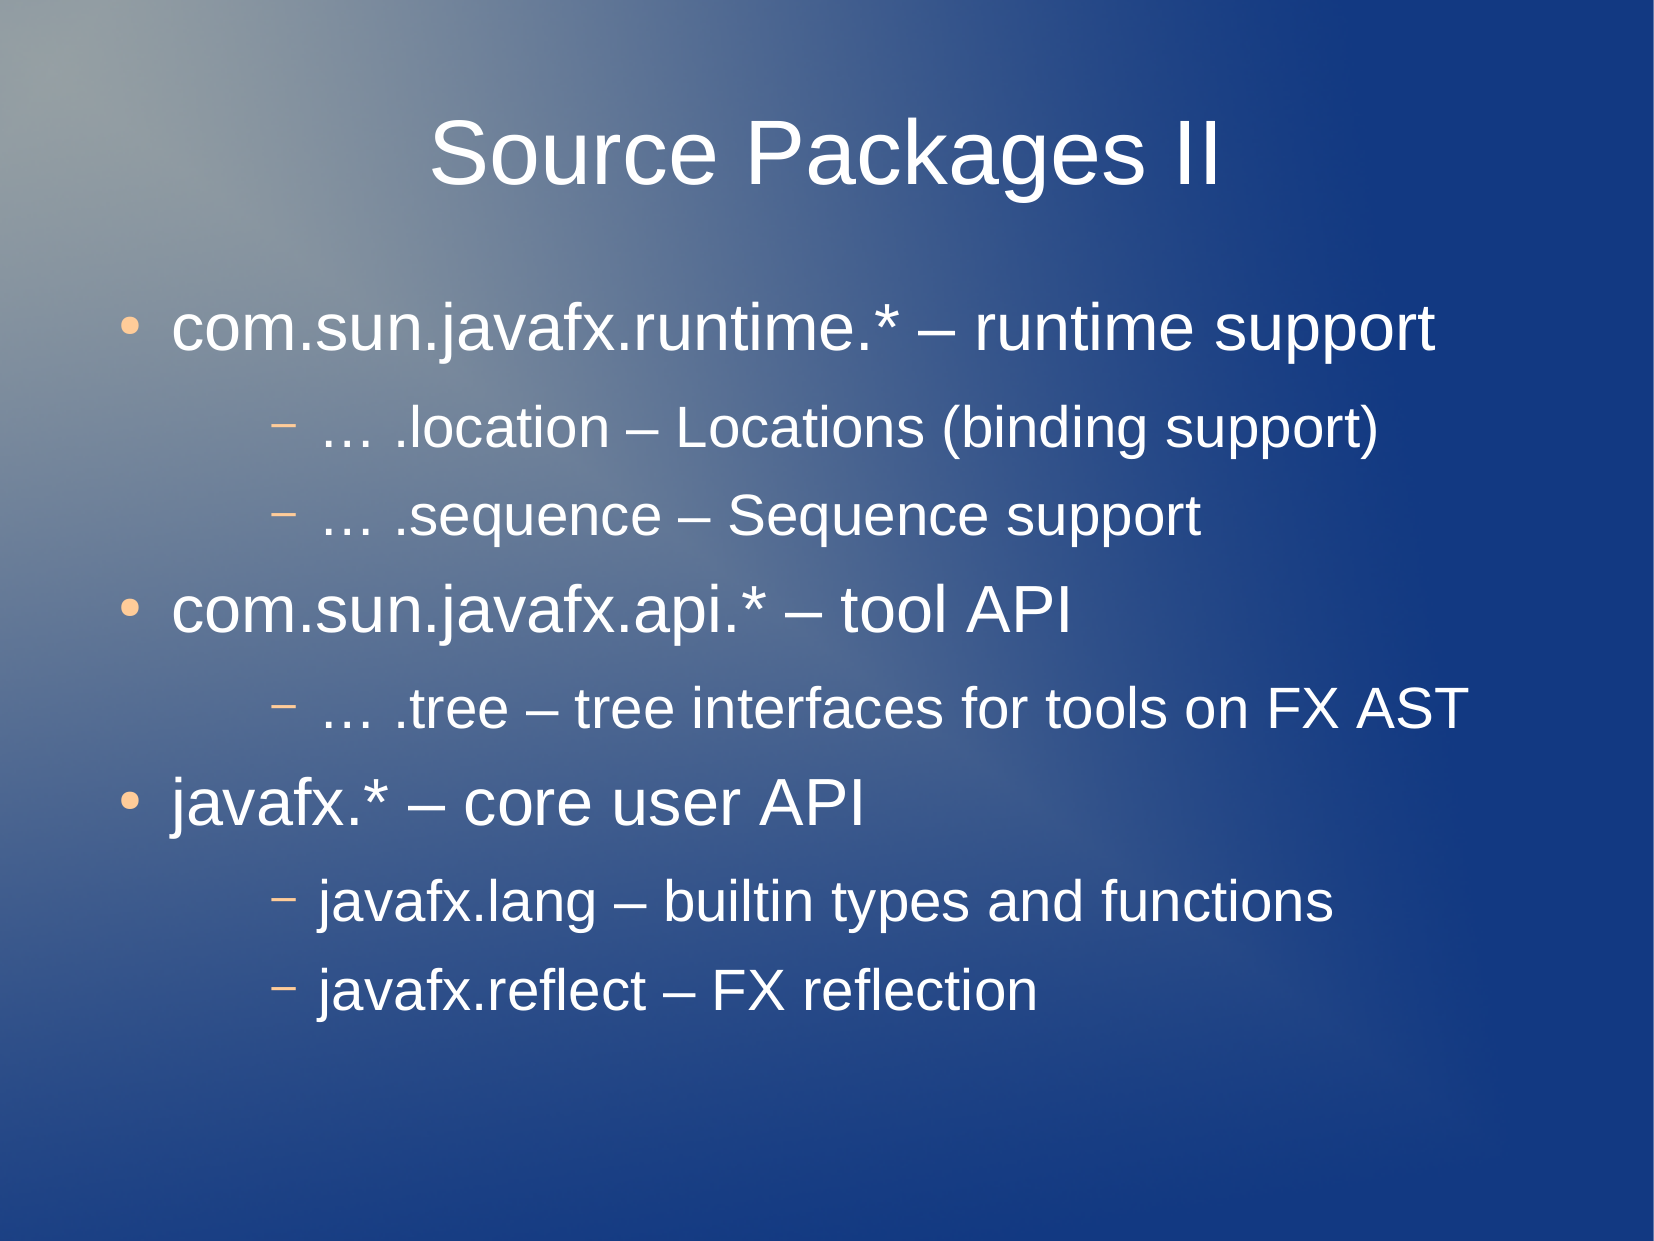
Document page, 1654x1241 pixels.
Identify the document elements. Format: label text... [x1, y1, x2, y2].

title Source Packages II [82, 56, 1571, 250]
picture [0, 0, 1654, 1241]
list com.sun.javafx.runtime.* – runtime support … .location – Locations (binding support) … .sequence – Sequence support com.sun.javafx.api.* – tool API … .tree – tree interfaces for tools on FX AST javafx.* – core user API javafx.lang – builtin types and functions javafx.reflect – FX reflection [82, 290, 1571, 1094]
